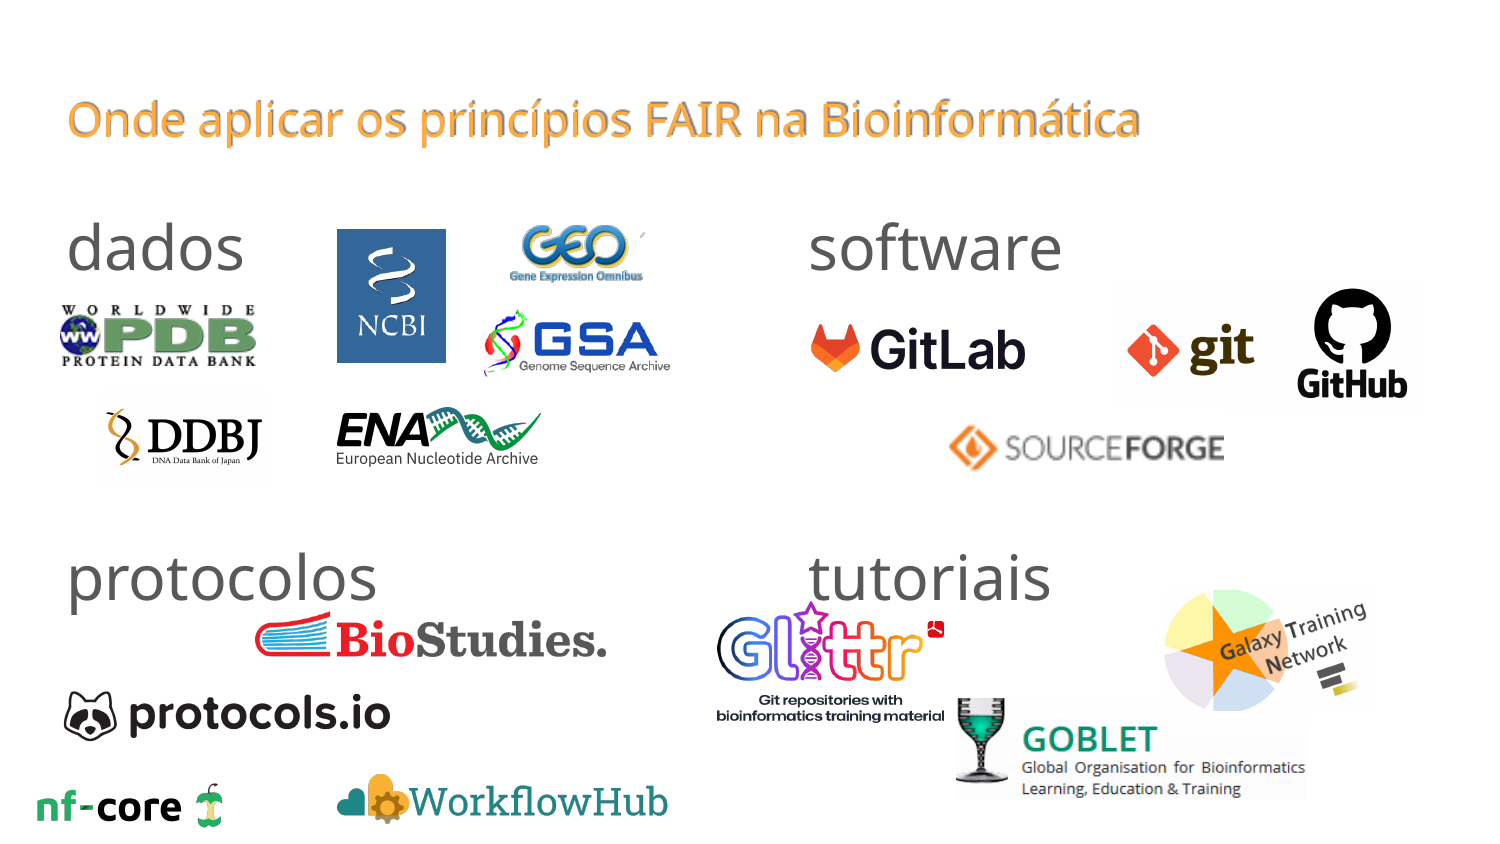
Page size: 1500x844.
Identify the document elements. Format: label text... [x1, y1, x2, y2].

picture [337, 407, 541, 467]
title Onde aplicar os princípios FAIR na Bioinformática [51, 72, 1474, 167]
picture [330, 757, 675, 844]
list dados protocolos [51, 189, 708, 750]
picture [717, 601, 944, 723]
picture [100, 390, 268, 484]
picture [60, 305, 256, 366]
picture [956, 590, 1379, 799]
picture [475, 308, 680, 378]
picture [811, 324, 1025, 372]
picture [51, 689, 402, 743]
list software tutoriais [793, 189, 1450, 750]
picture [29, 779, 233, 833]
picture [337, 229, 446, 364]
picture [502, 218, 653, 287]
picture [255, 611, 606, 657]
picture [949, 279, 1419, 490]
